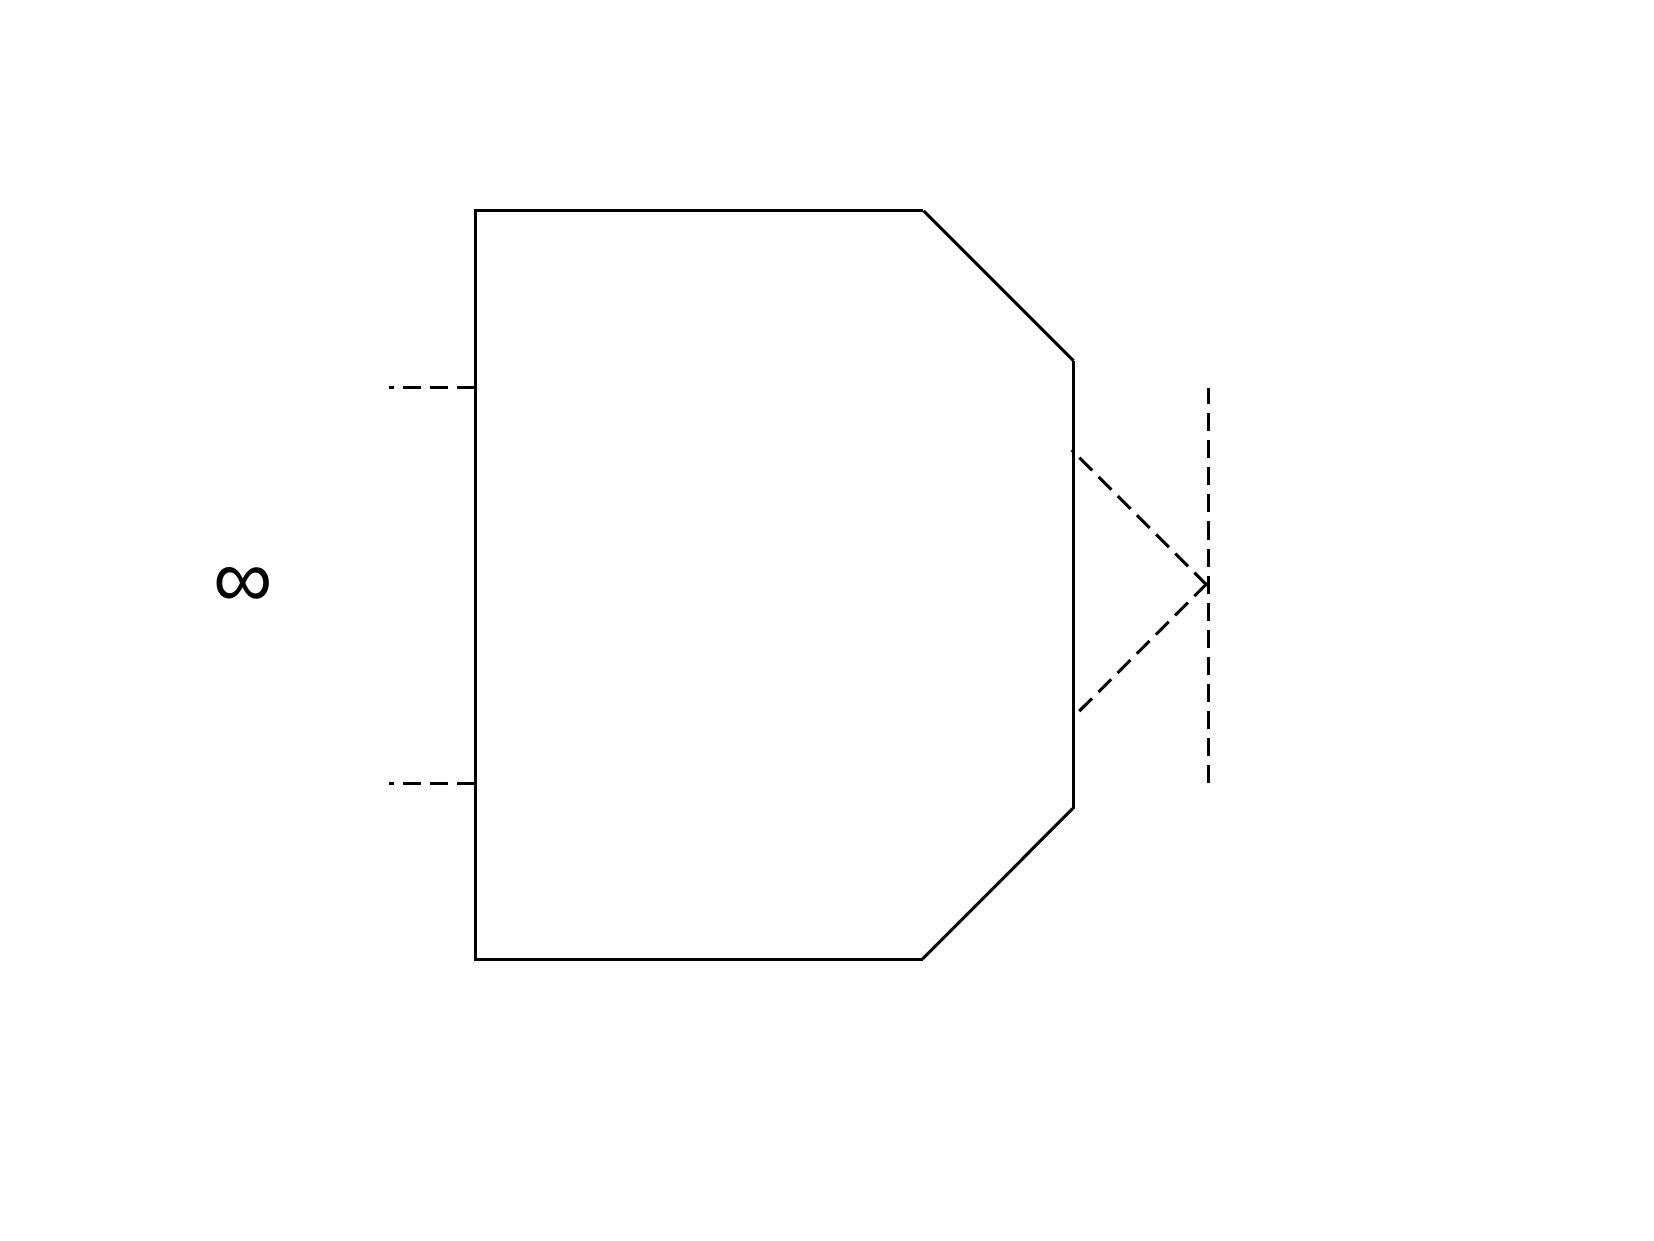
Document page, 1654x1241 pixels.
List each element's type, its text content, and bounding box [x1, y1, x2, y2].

text_box ∞ [168, 525, 319, 643]
